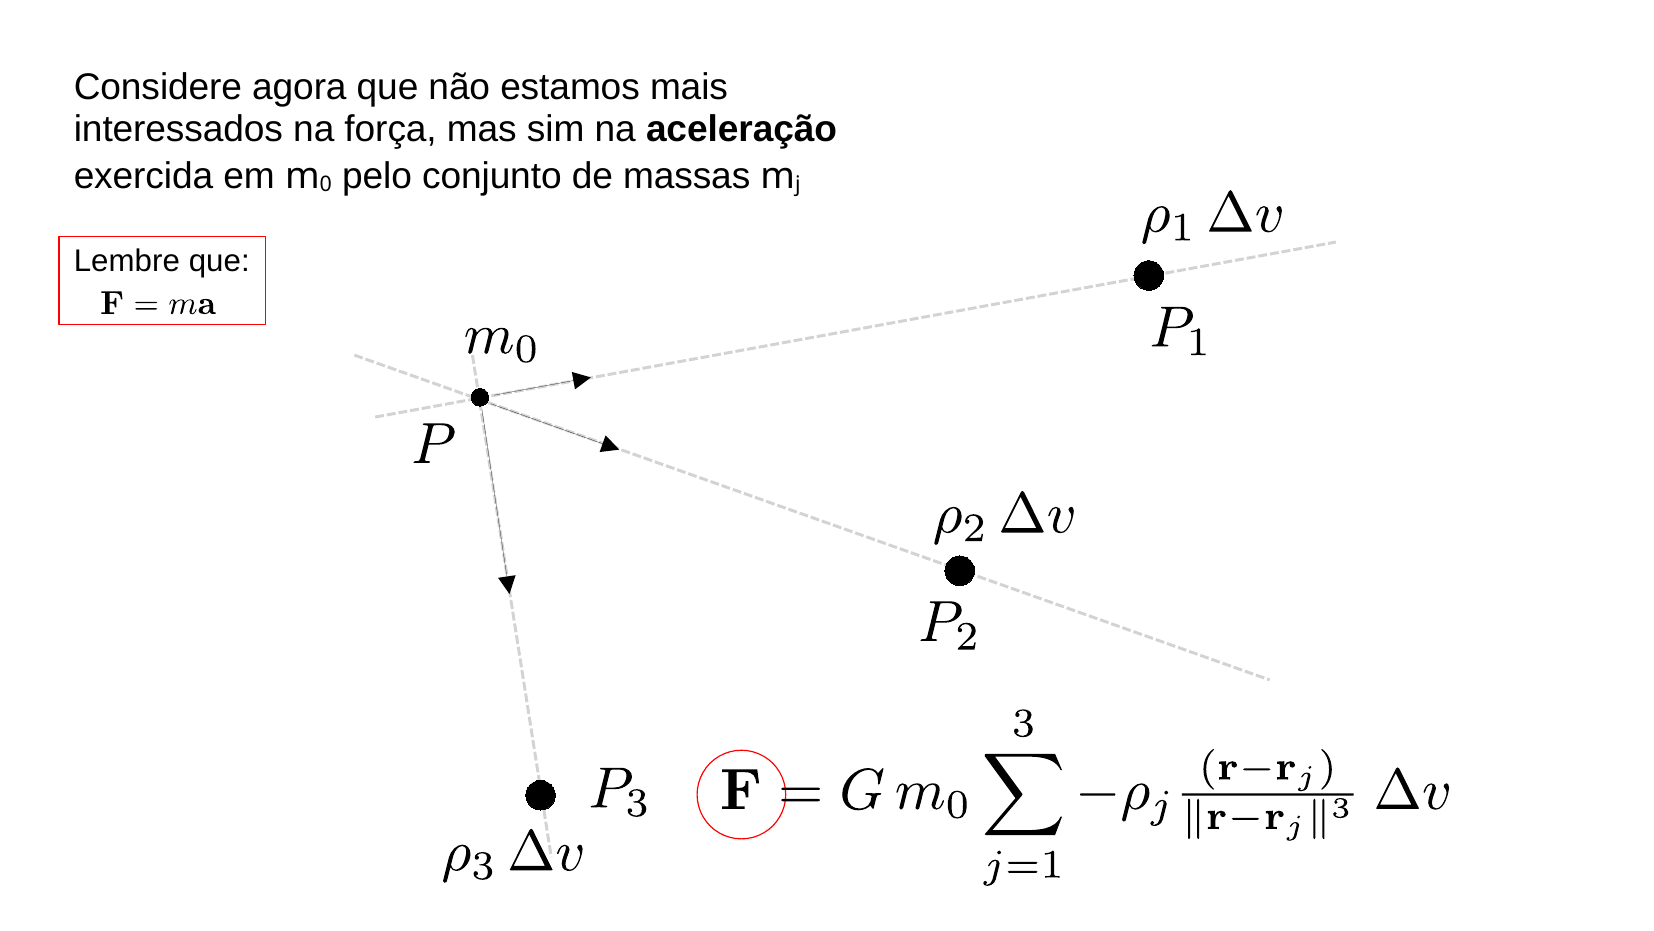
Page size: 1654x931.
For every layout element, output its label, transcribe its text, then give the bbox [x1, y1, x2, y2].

text_box [944, 555, 975, 586]
text_box [525, 780, 556, 811]
picture [1142, 190, 1282, 245]
picture [590, 767, 647, 817]
picture [1151, 306, 1206, 356]
text_box [1133, 260, 1164, 291]
picture [101, 291, 217, 315]
picture [920, 601, 976, 650]
picture [934, 490, 1074, 546]
text_box Considere agora que não estamos mais interessados na força, mas sim na aceleração exercida em m0 pelo conjunto de massas mj [59, 59, 886, 207]
text_box Lembre que: [60, 237, 265, 324]
text_box Lembre que: [59, 236, 325, 355]
text_box [471, 388, 489, 407]
picture [463, 325, 538, 365]
picture [722, 709, 1450, 886]
picture [413, 423, 455, 463]
picture [443, 828, 583, 883]
